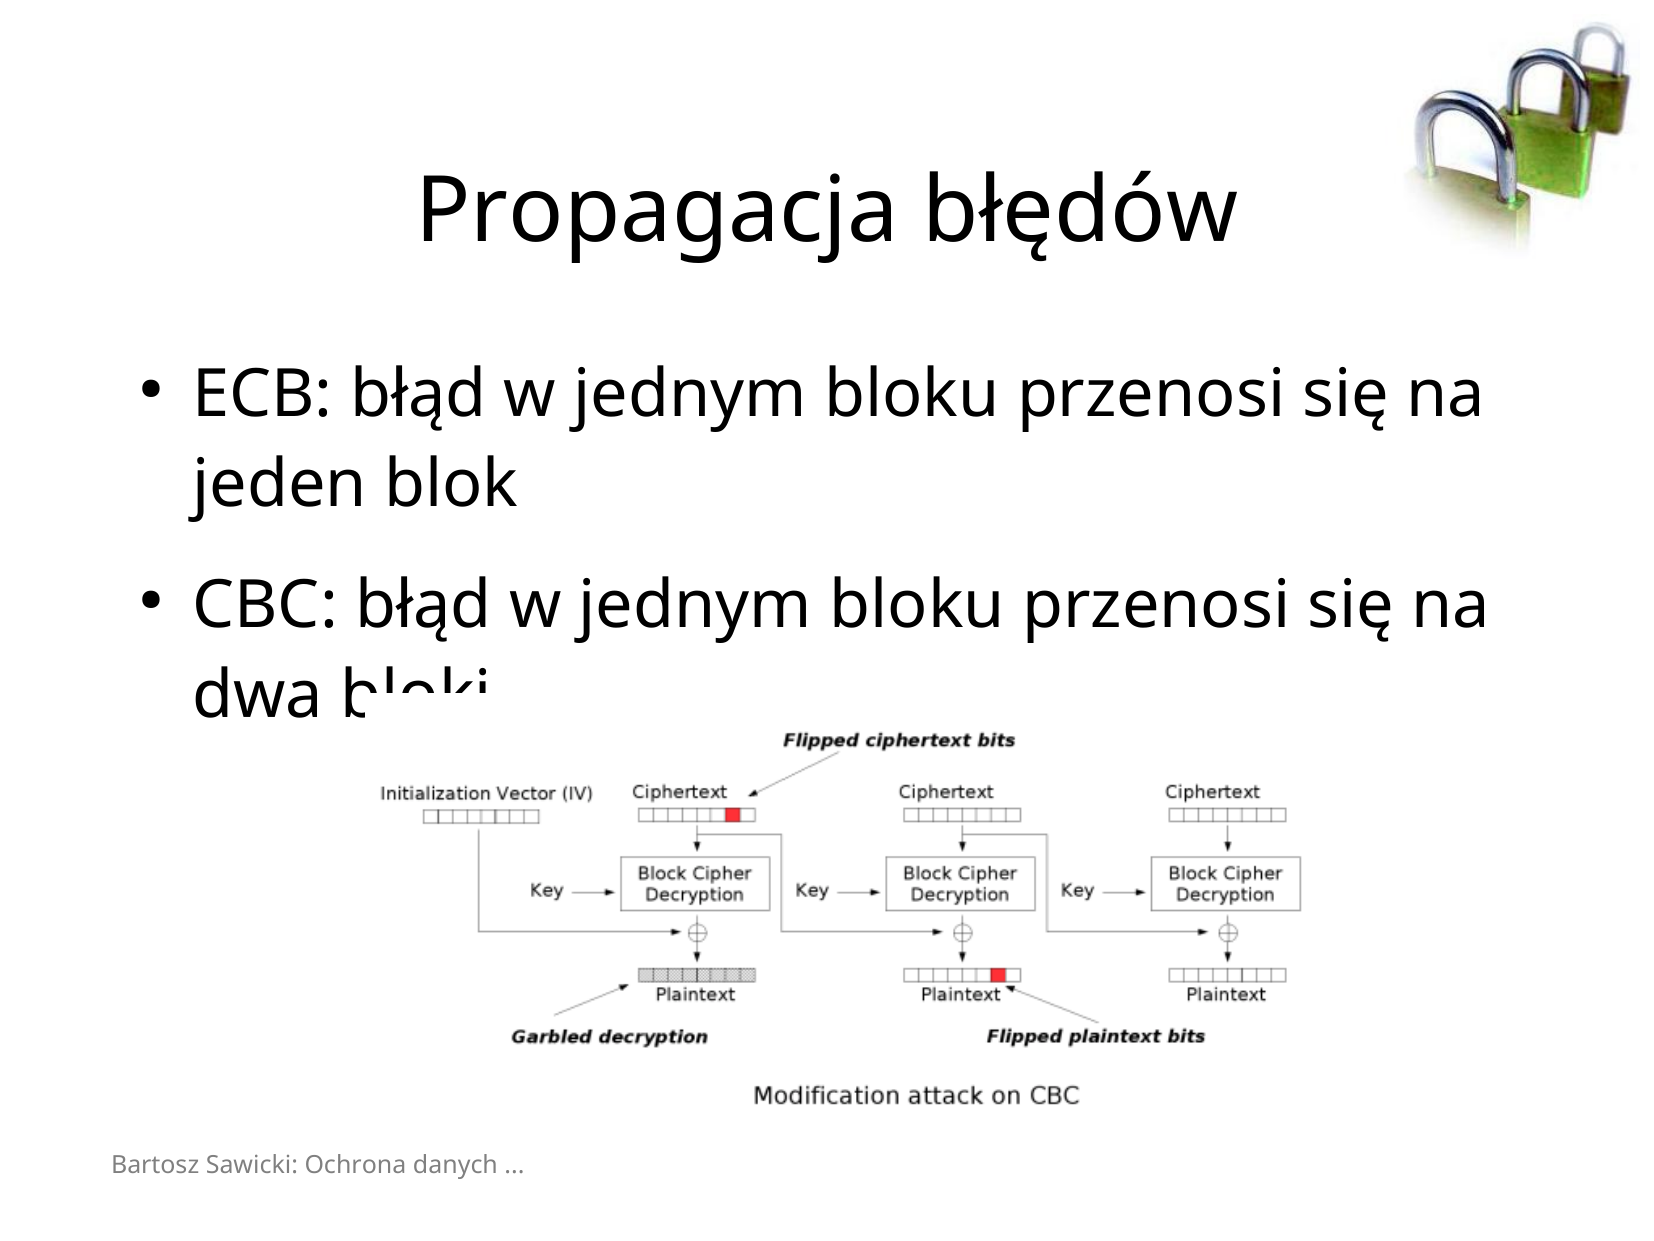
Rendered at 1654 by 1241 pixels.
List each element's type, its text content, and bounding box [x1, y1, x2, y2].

picture [1385, 14, 1640, 266]
picture [365, 693, 1337, 1127]
list ECB: błąd w jednym bloku przenosi się na jeden blok CBC: błąd w jednym bloku przenosi się na dwa bloki [121, 344, 1534, 1127]
title Propagacja błędów [121, 102, 1534, 311]
